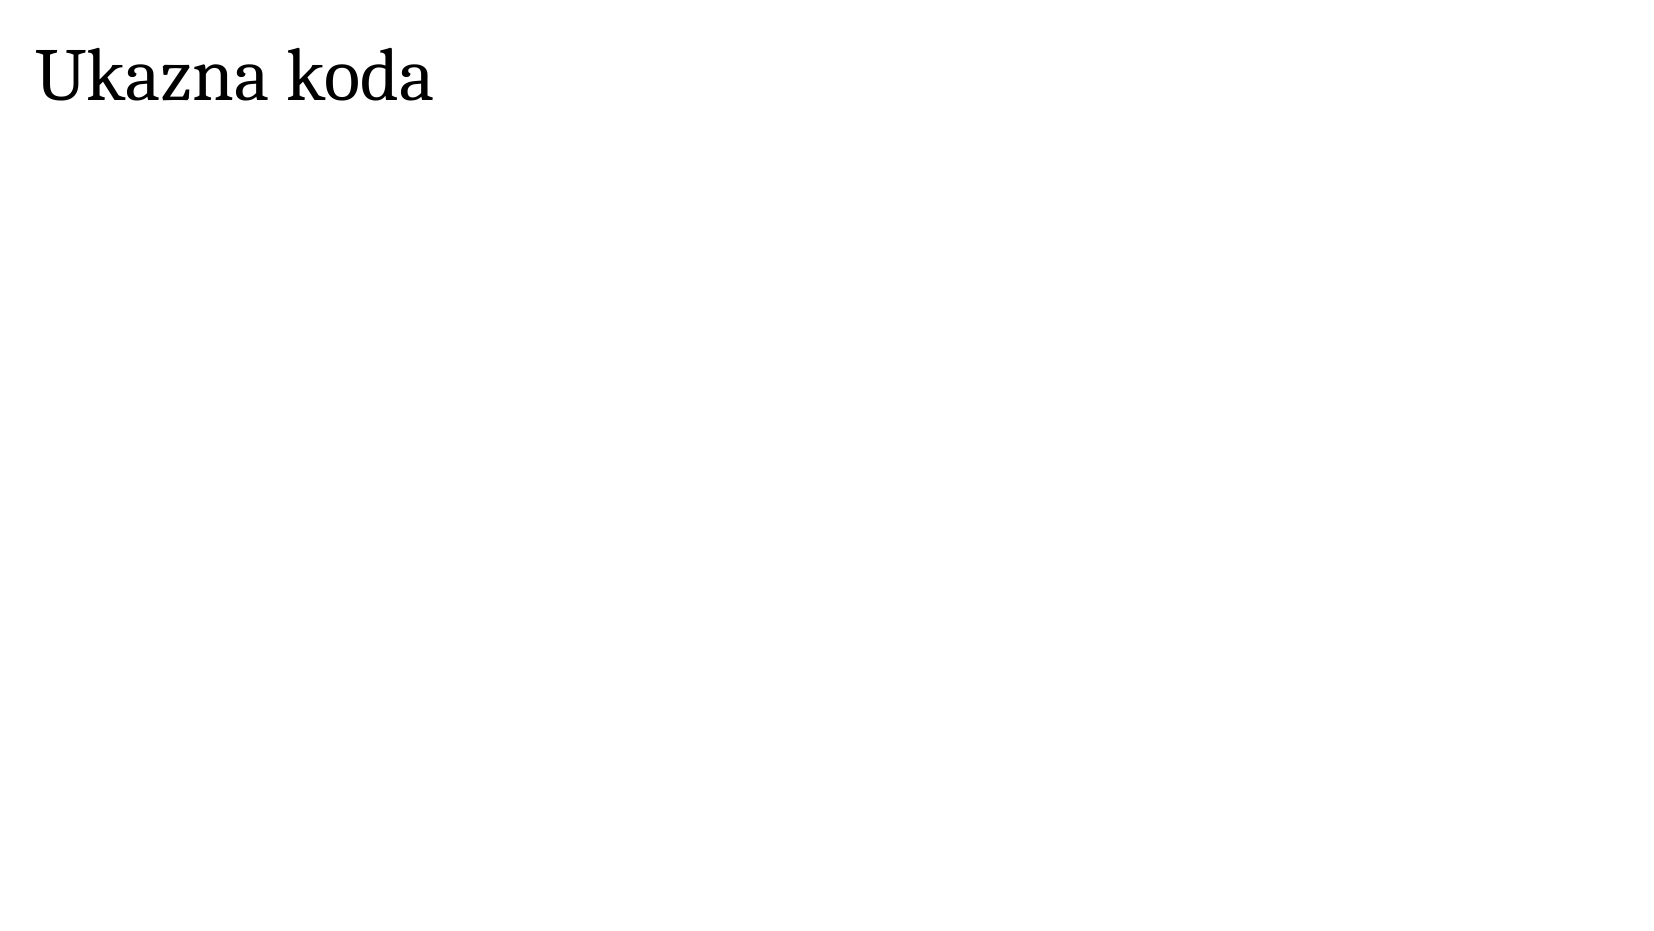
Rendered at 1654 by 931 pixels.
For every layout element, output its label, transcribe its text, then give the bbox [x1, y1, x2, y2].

title Ukazna koda [35, 10, 1524, 142]
